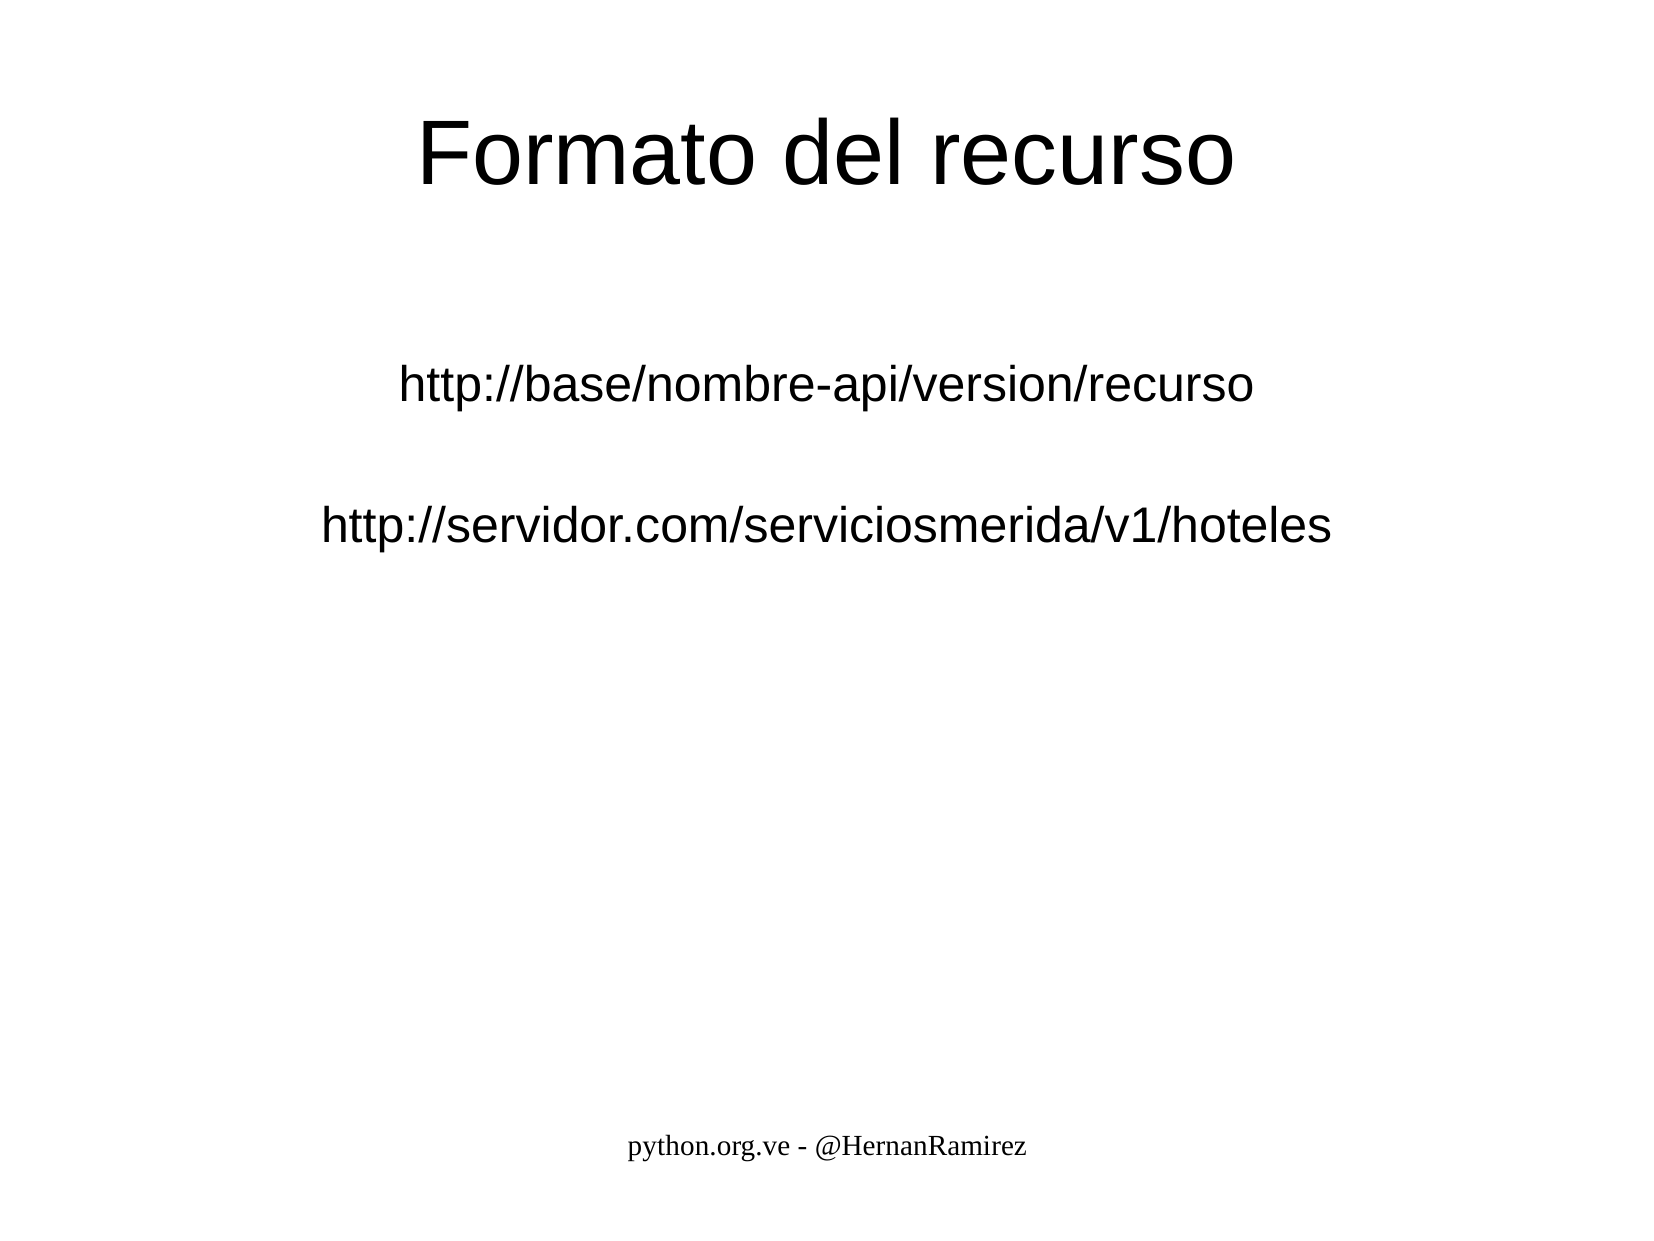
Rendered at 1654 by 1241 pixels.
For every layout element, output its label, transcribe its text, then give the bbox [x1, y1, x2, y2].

title http://base/nombre-api/version/recurso [82, 330, 1571, 438]
title http://servidor.com/serviciosmerida/v1/hoteles [82, 472, 1571, 579]
title Formato del recurso [82, 49, 1571, 257]
